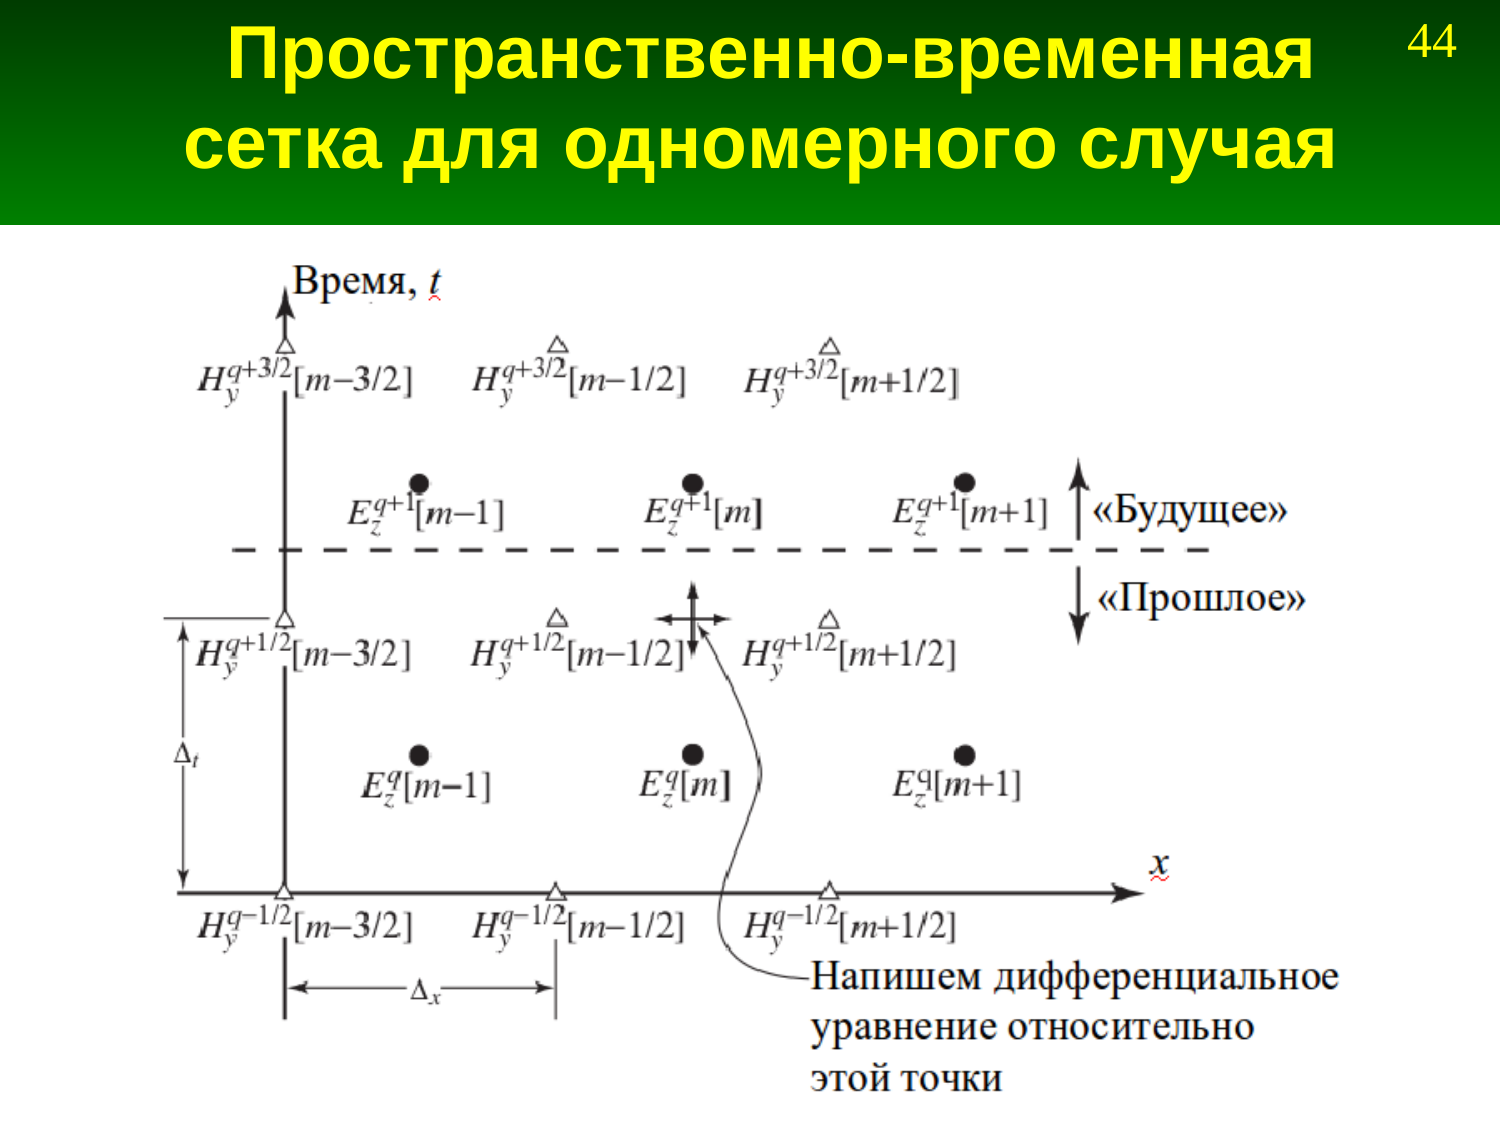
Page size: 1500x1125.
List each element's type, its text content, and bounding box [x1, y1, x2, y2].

picture [149, 244, 1351, 1103]
title Пространственно-временная сетка для одномерного случая [123, 0, 1399, 192]
